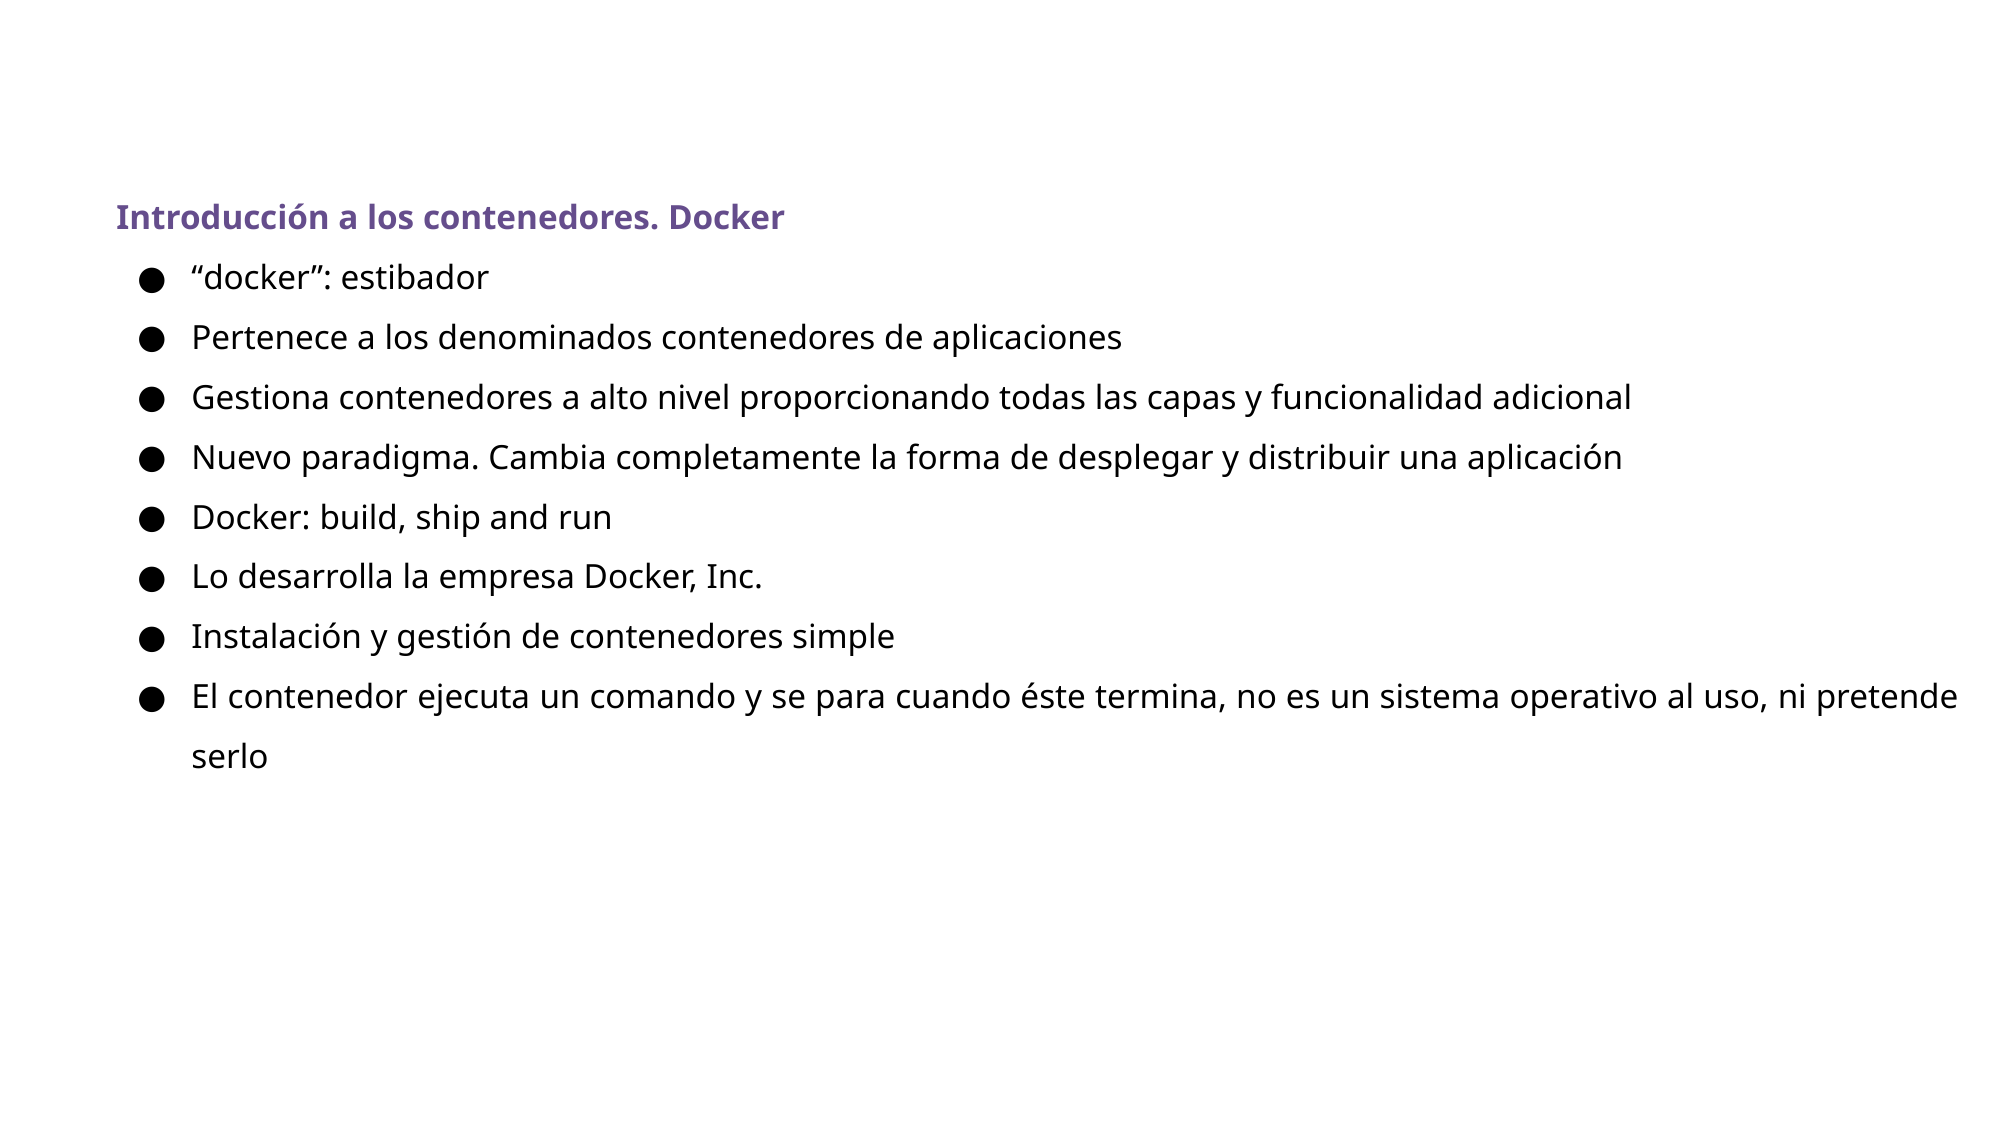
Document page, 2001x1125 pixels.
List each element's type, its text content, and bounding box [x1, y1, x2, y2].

text_box Introducción a los contenedores. Docker “docker”: estibador Pertenece a los denominados contenedores de aplicaciones Gestiona contenedores a alto nivel proporcionando todas las capas y funcionalidad adicional Nuevo paradigma. Cambia completamente la forma de desplegar y distribuir una aplicación Docker: build, ship and run Lo desarrolla la empresa Docker, Inc. Instalación y gestión de contenedores simple El contenedor ejecuta un comando y se para cuando éste termina, no es un sistema operativo al uso, ni pretende serlo [101, 169, 1977, 382]
